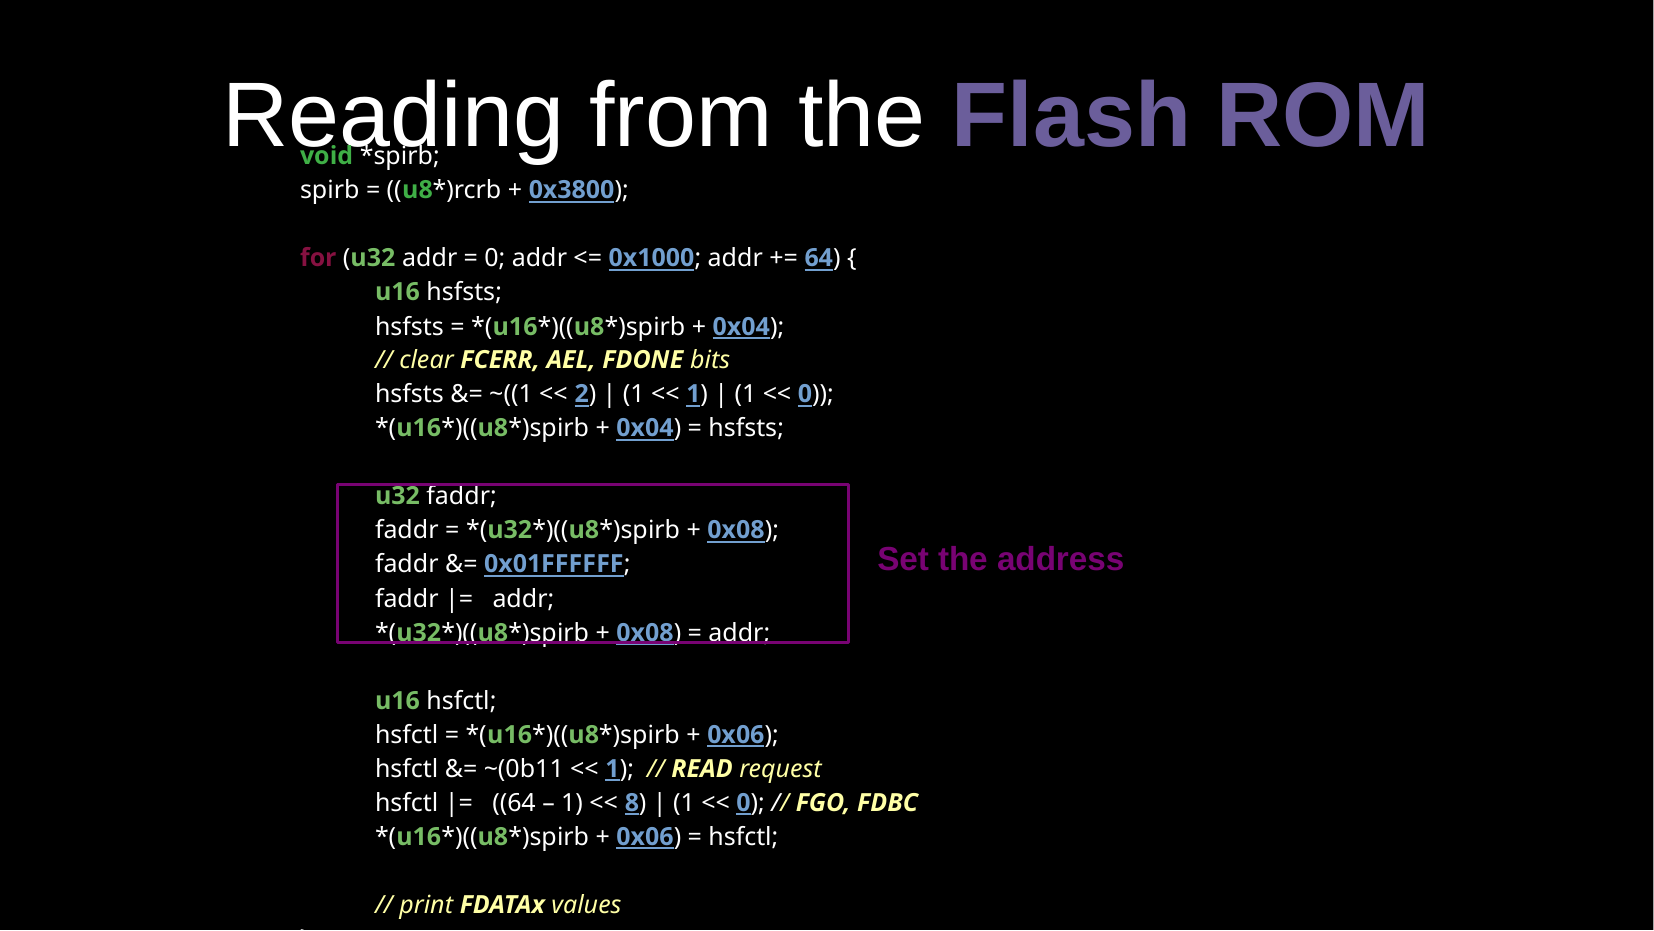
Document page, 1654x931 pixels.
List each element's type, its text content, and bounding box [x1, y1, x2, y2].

text_box void *spirb; spirb = ((u8*)rcrb + 0x3800); for (u32 addr = 0; addr <= 0x1000; addr += 64) { u16 hsfsts; hsfsts = *(u16*)((u8*)spirb + 0x04); // clear FCERR, AEL, FDONE bits hsfsts &= ~((1 << 2) | (1 << 1) | (1 << 0)); *(u16*)((u8*)spirb + 0x04) = hsfsts; u32 faddr; faddr = *(u32*)((u8*)spirb + 0x08); faddr &= 0x01FFFFFF; faddr |= addr; *(u32*)((u8*)spirb + 0x08) = addr; u16 hsfctl; hsfctl = *(u16*)((u8*)spirb + 0x06); hsfctl &= ~(0b11 << 1); // READ request hsfctl |= ((64 – 1) << 8) | (1 << 0); // FGO, FDBC *(u16*)((u8*)spirb + 0x06) = hsfctl; // print FDATAx values } [300, 186, 1501, 907]
text_box Set the address [862, 514, 1538, 604]
title Reading from the Flash ROM [82, 37, 1571, 193]
